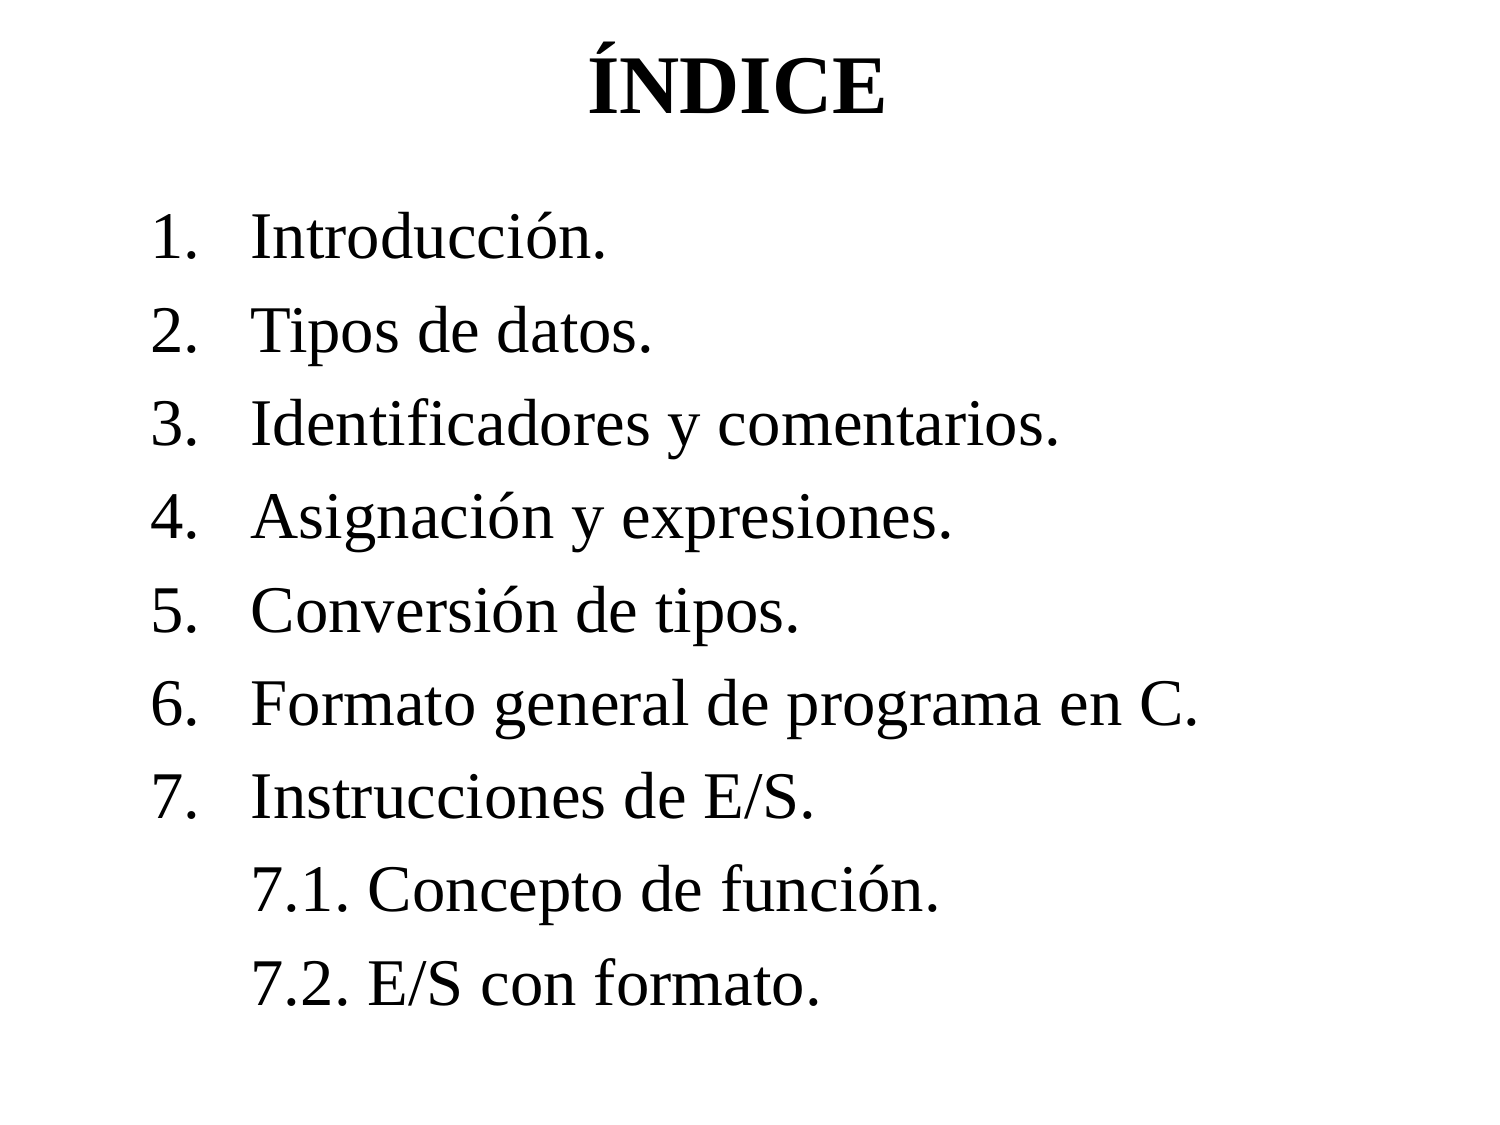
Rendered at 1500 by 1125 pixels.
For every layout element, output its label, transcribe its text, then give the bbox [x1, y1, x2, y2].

title ÍNDICE [100, 19, 1376, 142]
list Introducción. Tipos de datos. Identificadores y comentarios. Asignación y expresiones. Conversión de tipos. Formato general de programa en C. 7. Instrucciones de E/S. 7.1. Concepto de función. 7.2. E/S con formato. [135, 184, 1411, 1083]
